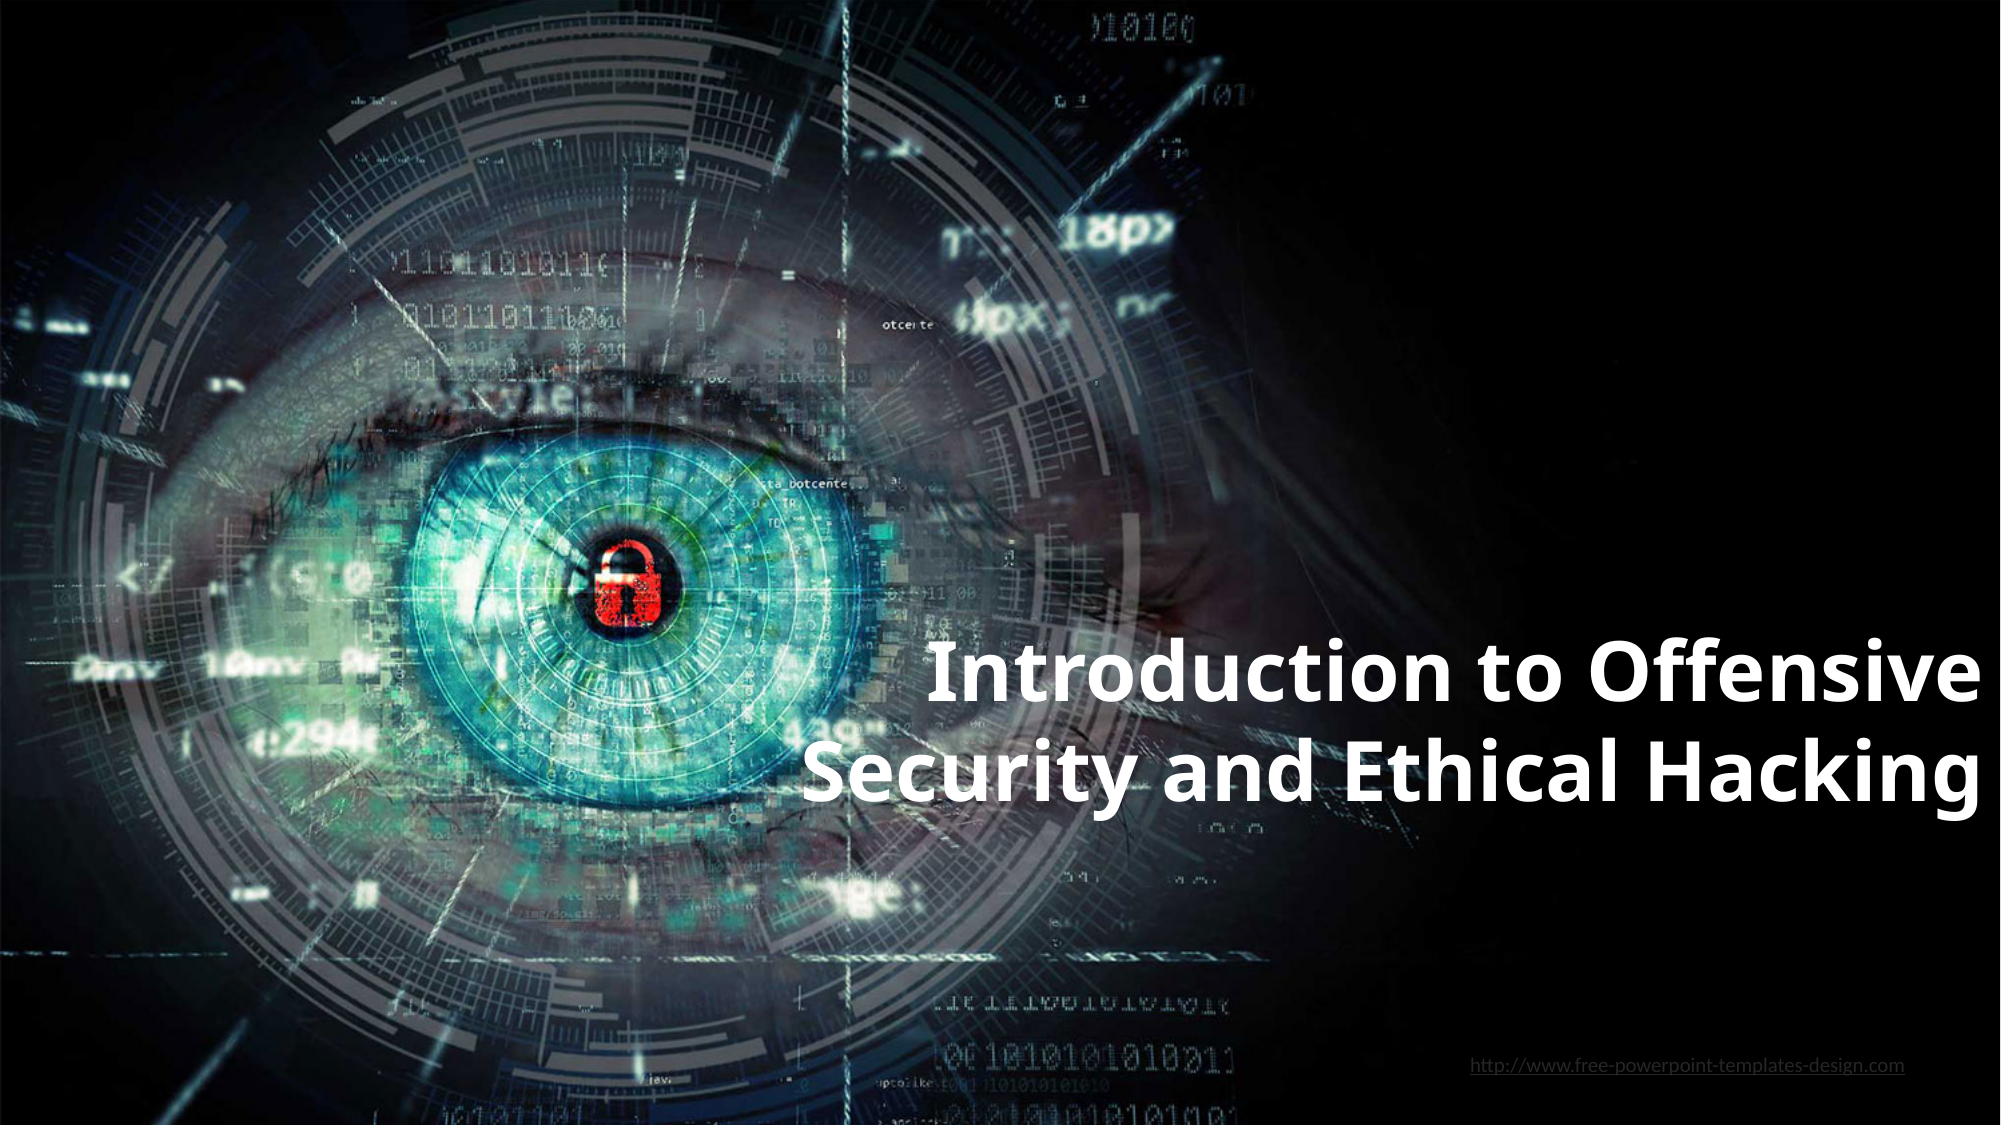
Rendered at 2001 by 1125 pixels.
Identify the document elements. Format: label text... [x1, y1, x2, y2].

picture [0, 0, 2001, 1125]
text_box http://www.free-powerpoint-templates-design.com [978, 1044, 1920, 1085]
text_box Introduction to Offensive Security and Ethical Hacking [599, 610, 2000, 826]
